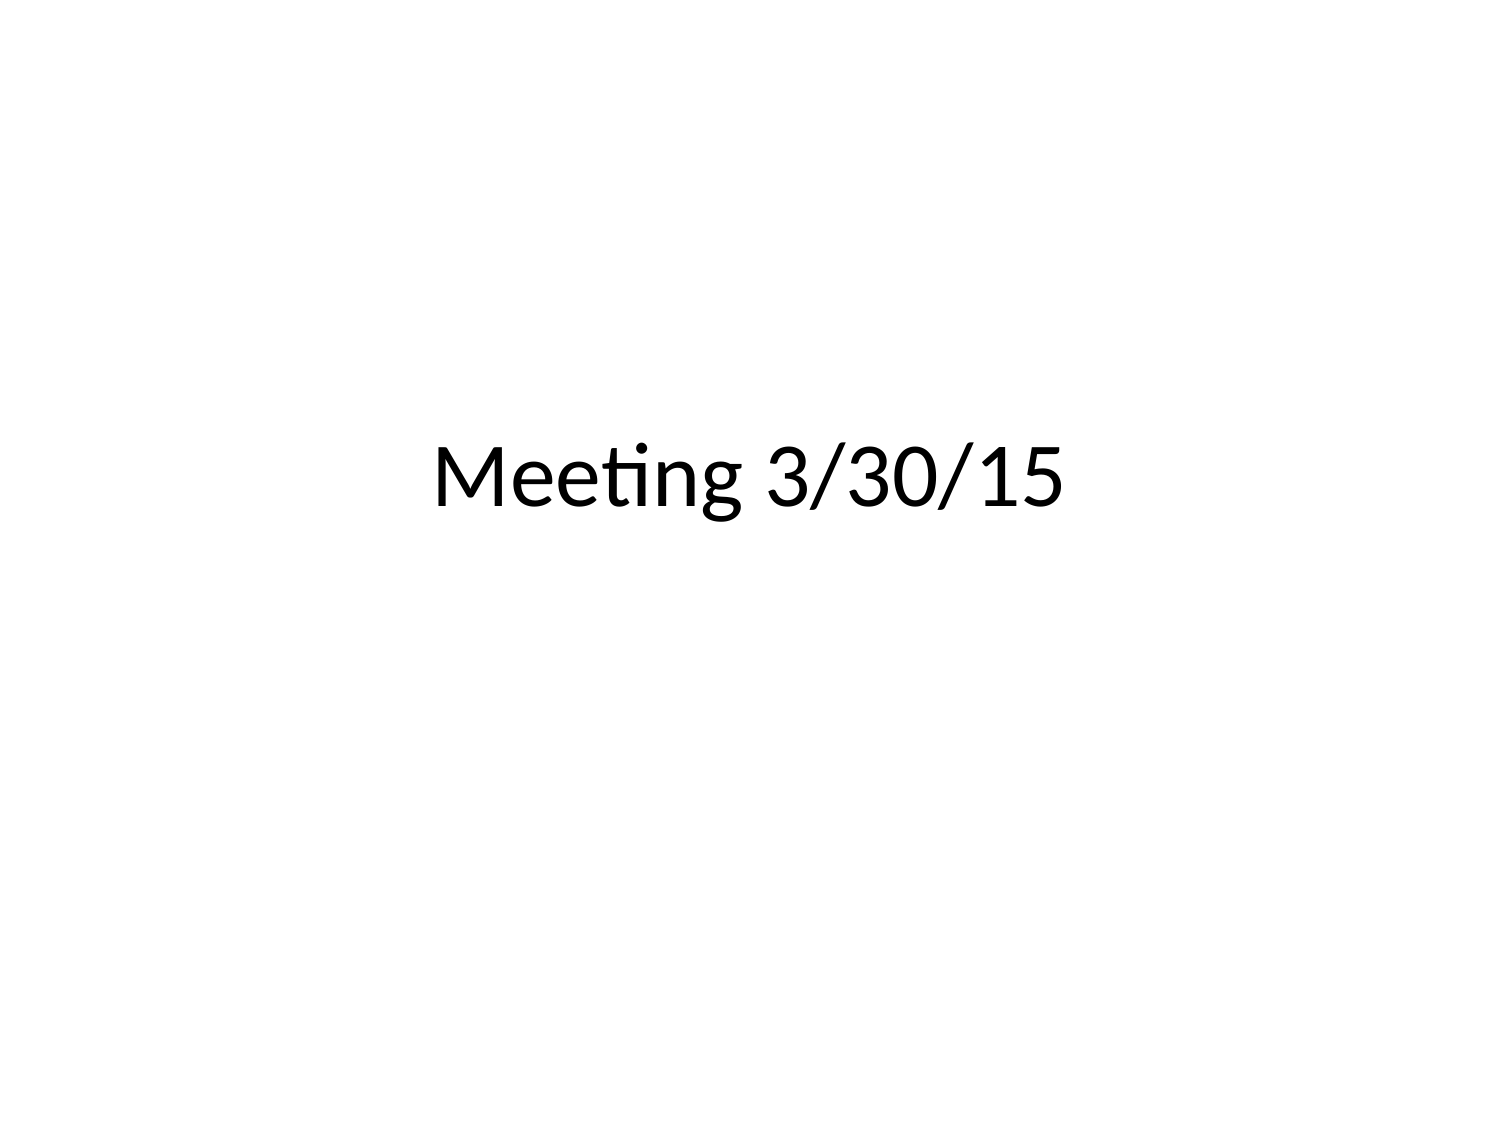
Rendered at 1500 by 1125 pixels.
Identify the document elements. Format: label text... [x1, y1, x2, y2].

title Meeting 3/30/15 [112, 349, 1388, 591]
